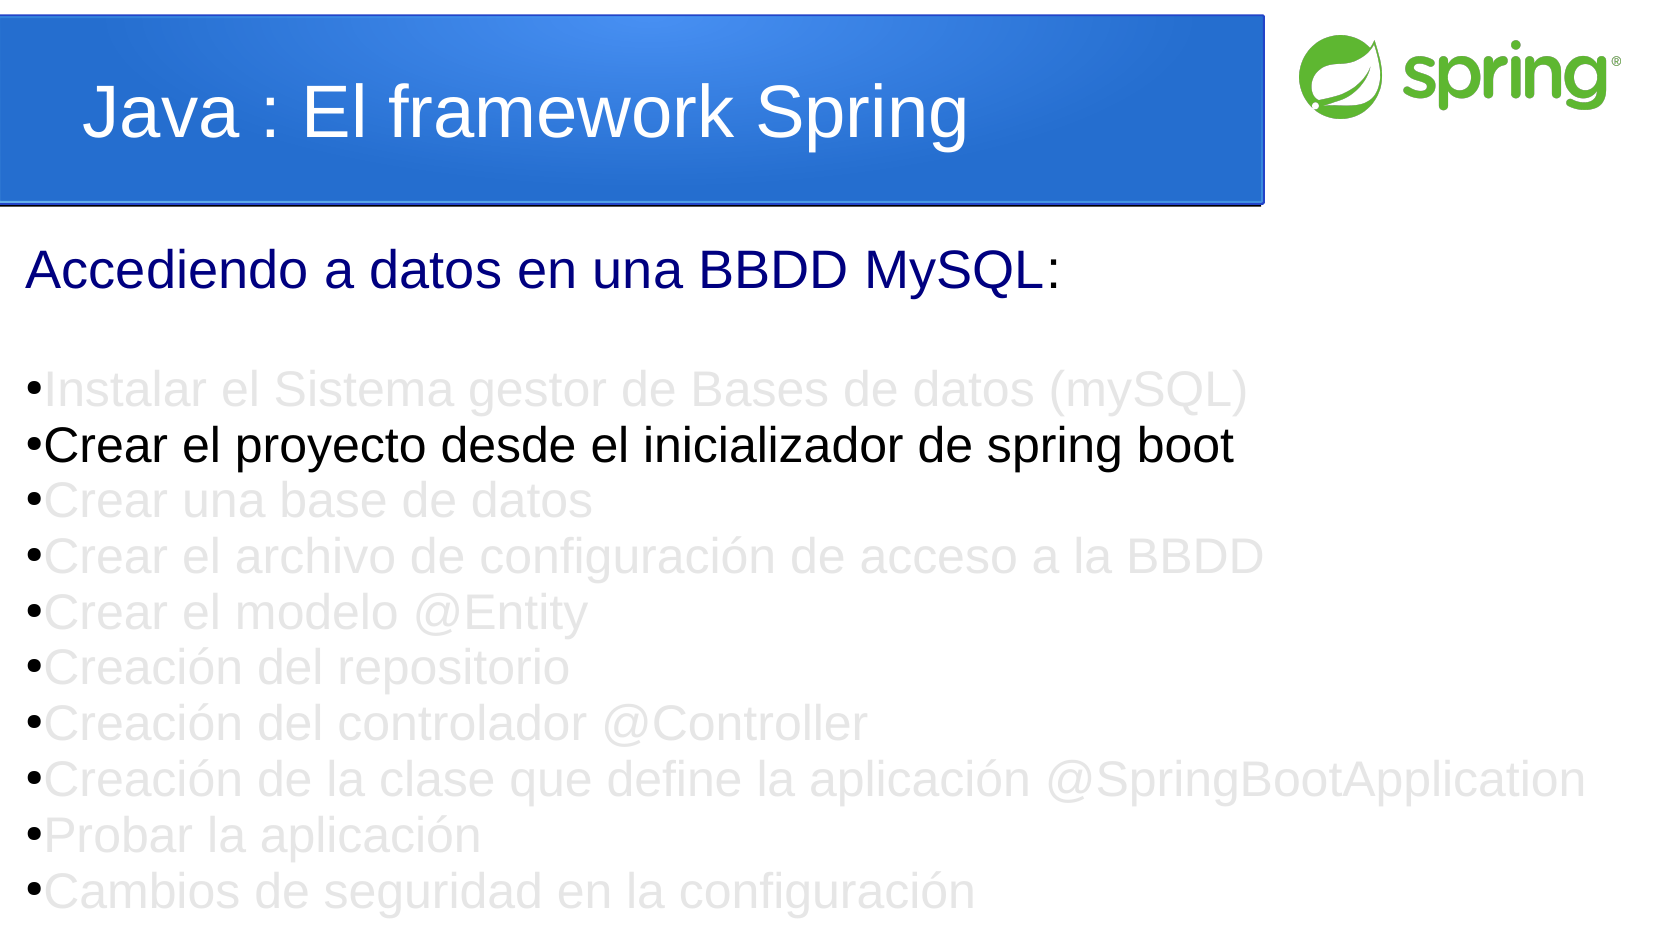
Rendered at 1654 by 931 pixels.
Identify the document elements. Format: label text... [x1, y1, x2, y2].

picture [1299, 35, 1621, 119]
title Java : El framework Spring [82, 35, 1235, 164]
subtitle Accediendo a datos en una BBDD MySQL: Instalar el Sistema gestor de Bases de datos (mySQL) Crear el proyecto desde el inicializador de spring boot Crear una base de datos Crear el archivo de configuración de acceso a la BBDD Crear el modelo @Entity Creación del repositorio Creación del controlador @Controller Creación de la clase que define la aplicación @SpringBootApplication Probar la aplicación Cambios de seguridad en la configuración [25, 164, 1644, 931]
